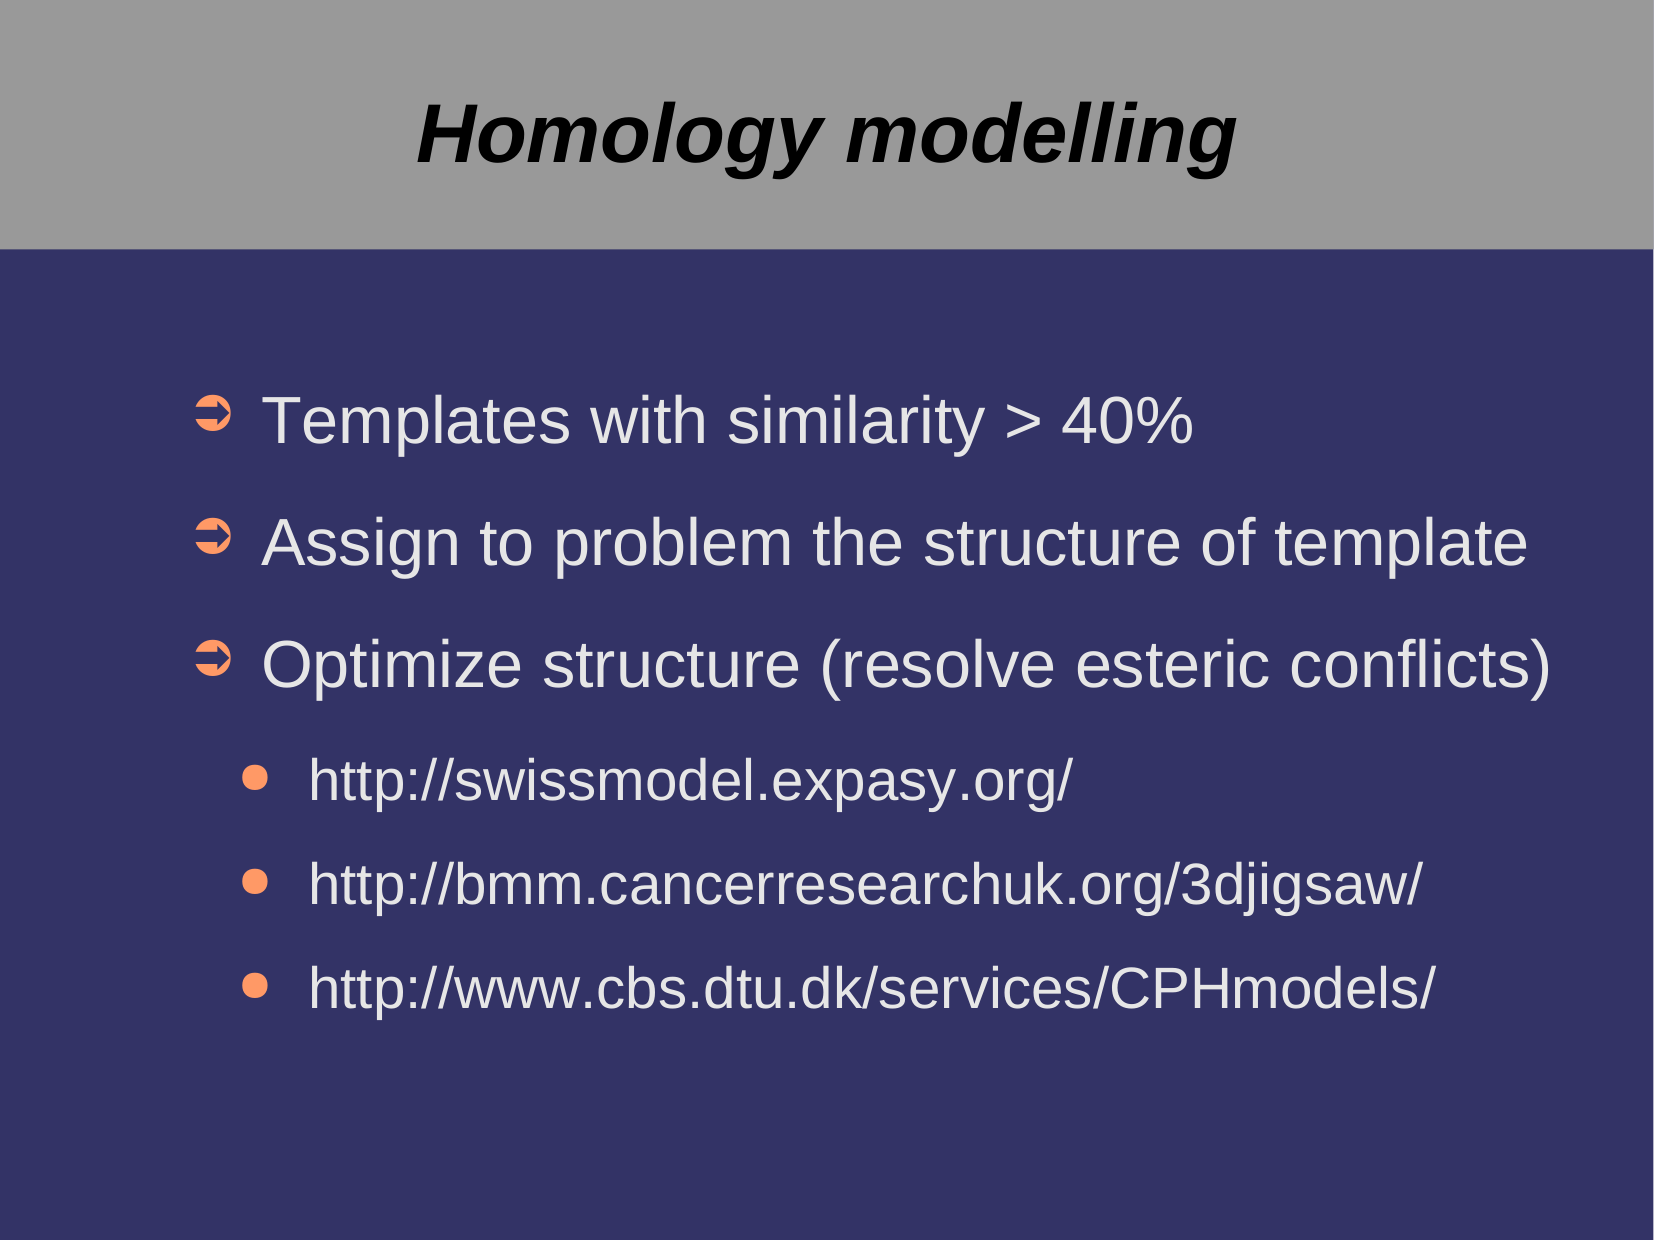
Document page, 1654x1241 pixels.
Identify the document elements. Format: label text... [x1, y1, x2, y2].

list Templates with similarity > 40% Assign to problem the structure of template Optimize structure (resolve esteric conflicts) http://swissmodel.expasy.org/ http://bmm.cancerresearchuk.org/3djigsaw/ http://www.cbs.dtu.dk/services/CPHmodels/ [178, 364, 1570, 1158]
title Homology modelling [121, 19, 1534, 227]
